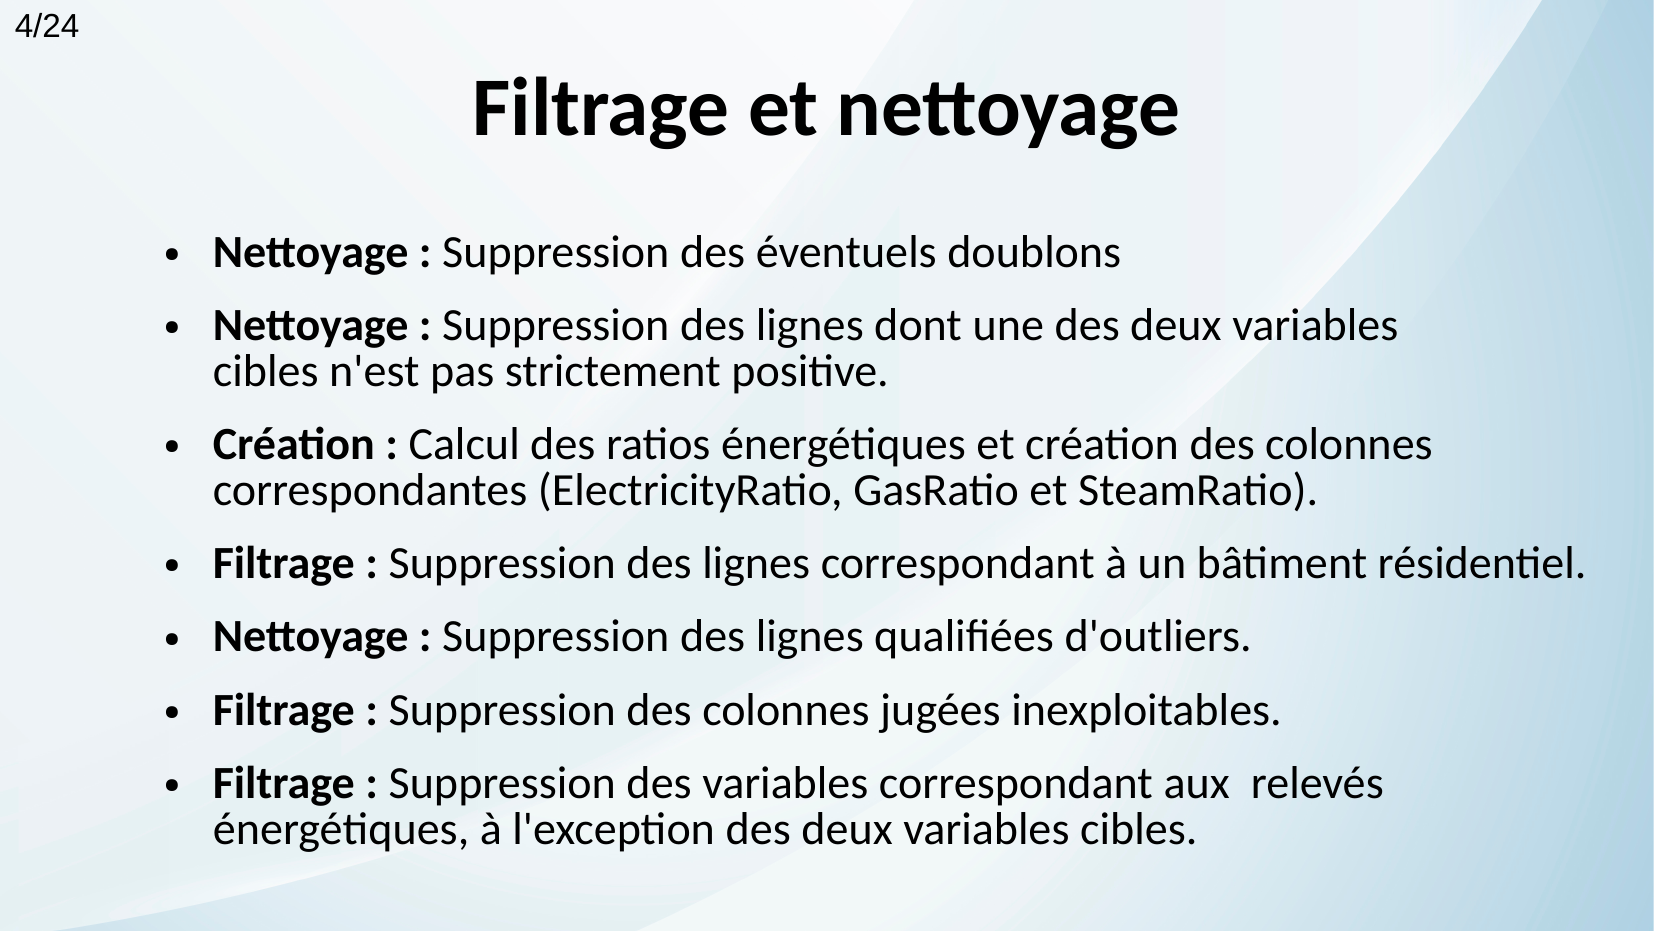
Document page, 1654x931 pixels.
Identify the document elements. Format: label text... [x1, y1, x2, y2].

list Nettoyage : Suppression des éventuels doublons Nettoyage : Suppression des lignes dont une des deux variables cibles n'est pas strictement positive. Création : Calcul des ratios énergétiques et création des colonnes correspondantes (ElectricityRatio, GasRatio et SteamRatio). Filtrage : Suppression des lignes correspondant à un bâtiment résidentiel. Nettoyage : Suppression des lignes qualifiées d'outliers. Filtrage : Suppression des colonnes jugées inexploitables. Filtrage : Suppression des variables correspondant aux relevés énergétiques, à l'exception des deux variables cibles. [147, 147, 1595, 886]
picture [0, 0, 1654, 931]
title Filtrage et nettoyage [82, 37, 1571, 193]
text_box 4/24 [0, 0, 119, 60]
